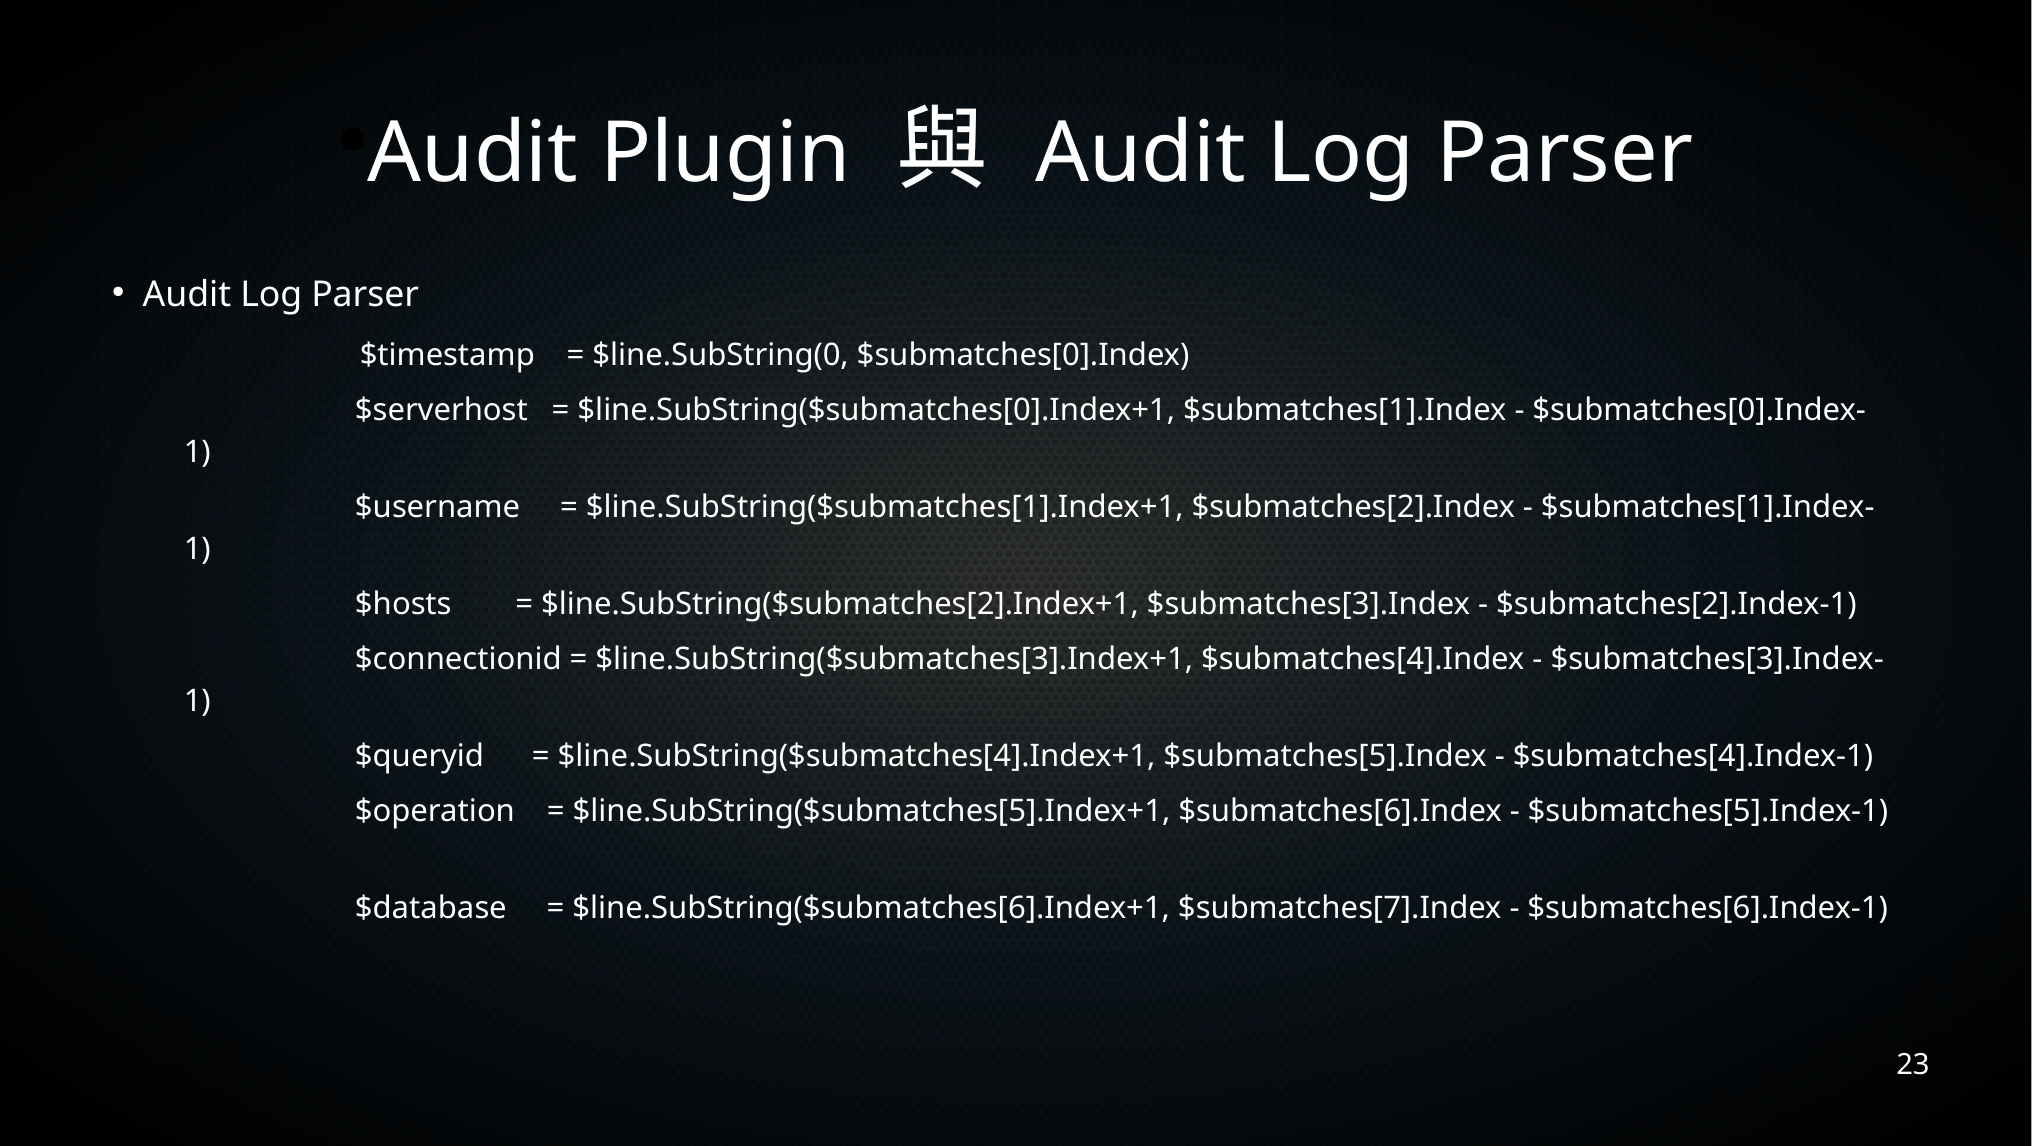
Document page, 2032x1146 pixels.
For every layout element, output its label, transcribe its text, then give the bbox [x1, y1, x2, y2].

picture [0, 0, 2032, 1146]
list Audit Log Parser $timestamp = $line.SubString(0, $submatches[0].Index) $serverhost = $line.SubString($submatches[0].Index+1, $submatches[1].Index - $submatches[0].Index-1) $username = $line.SubString($submatches[1].Index+1, $submatches[2].Index - $submatches[1].Index-1) $hosts = $line.SubString($submatches[2].Index+1, $submatches[3].Index - $submatches[2].Index-1) $connectionid = $line.SubString($submatches[3].Index+1, $submatches[4].Index - $submatches[3].Index-1) $queryid = $line.SubString($submatches[4].Index+1, $submatches[5].Index - $submatches[4].Index-1) $operation = $line.SubString($submatches[5].Index+1, $submatches[6].Index - $submatches[5].Index-1) $database = $line.SubString($submatches[6].Index+1, $submatches[7].Index - $submatches[6].Index-1) [101, 268, 1890, 933]
title Audit Plugin 與 Audit Log Parser [101, 45, 1930, 237]
